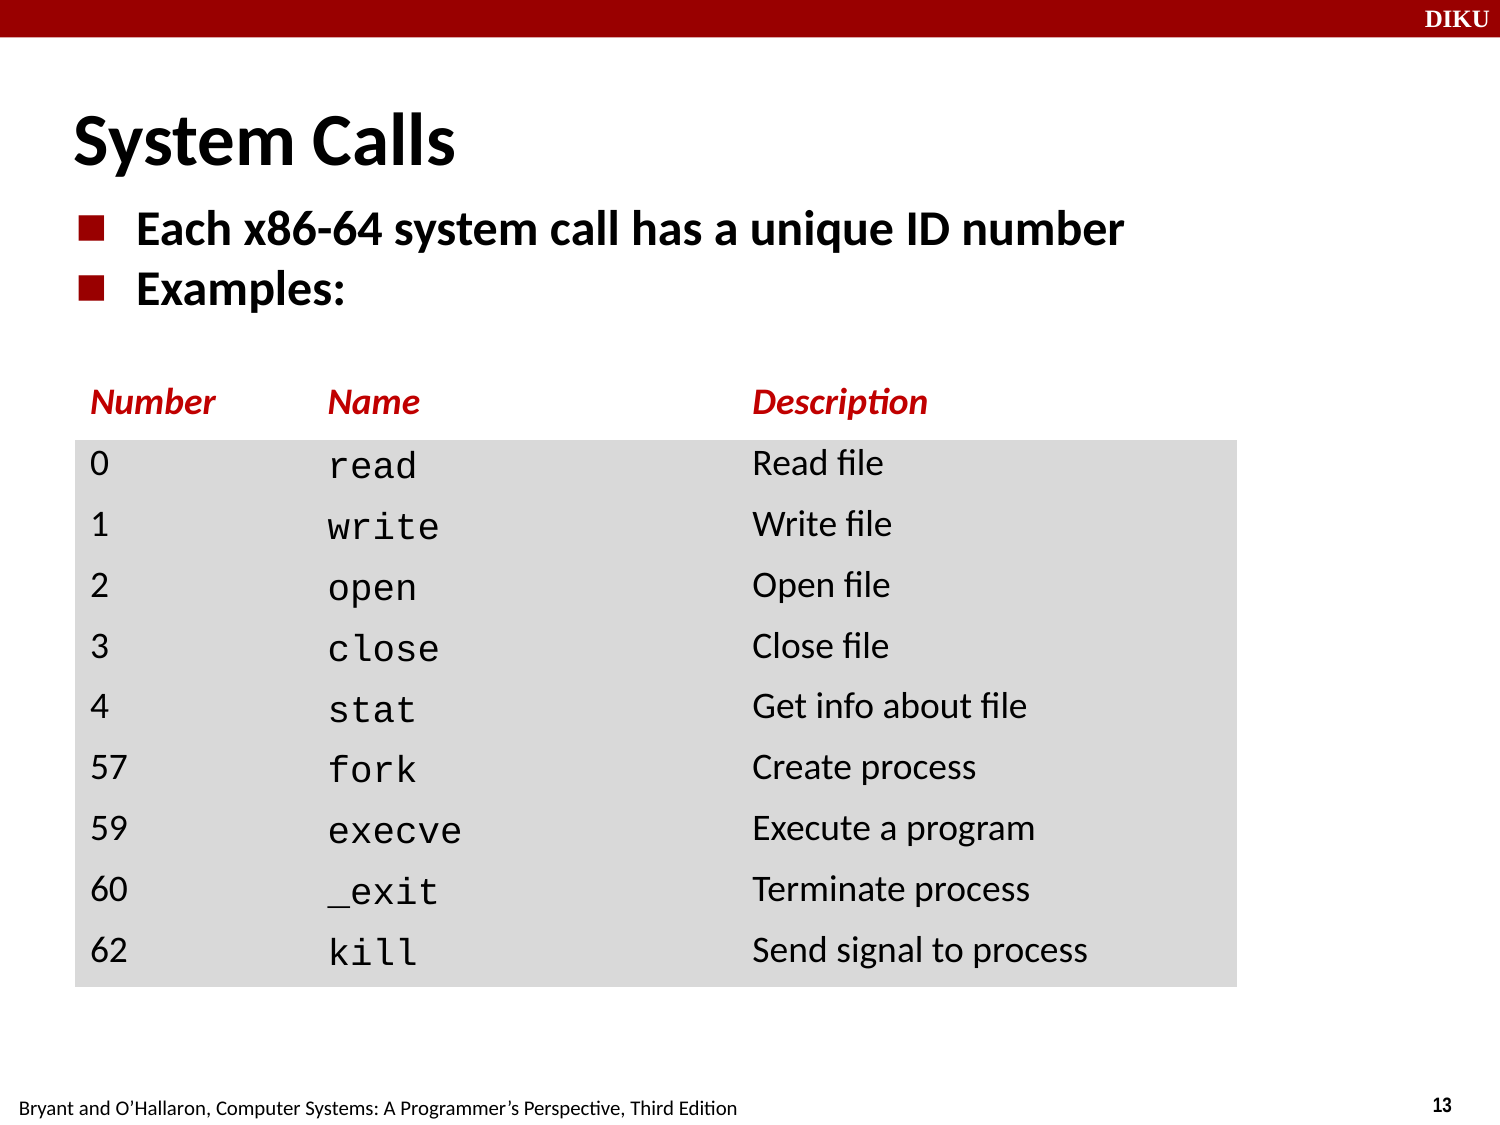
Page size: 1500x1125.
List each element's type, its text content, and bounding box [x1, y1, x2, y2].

text_box Each x86-64 system call has a unique ID number Examples: [65, 200, 1361, 1075]
title System Calls [58, 72, 1304, 198]
